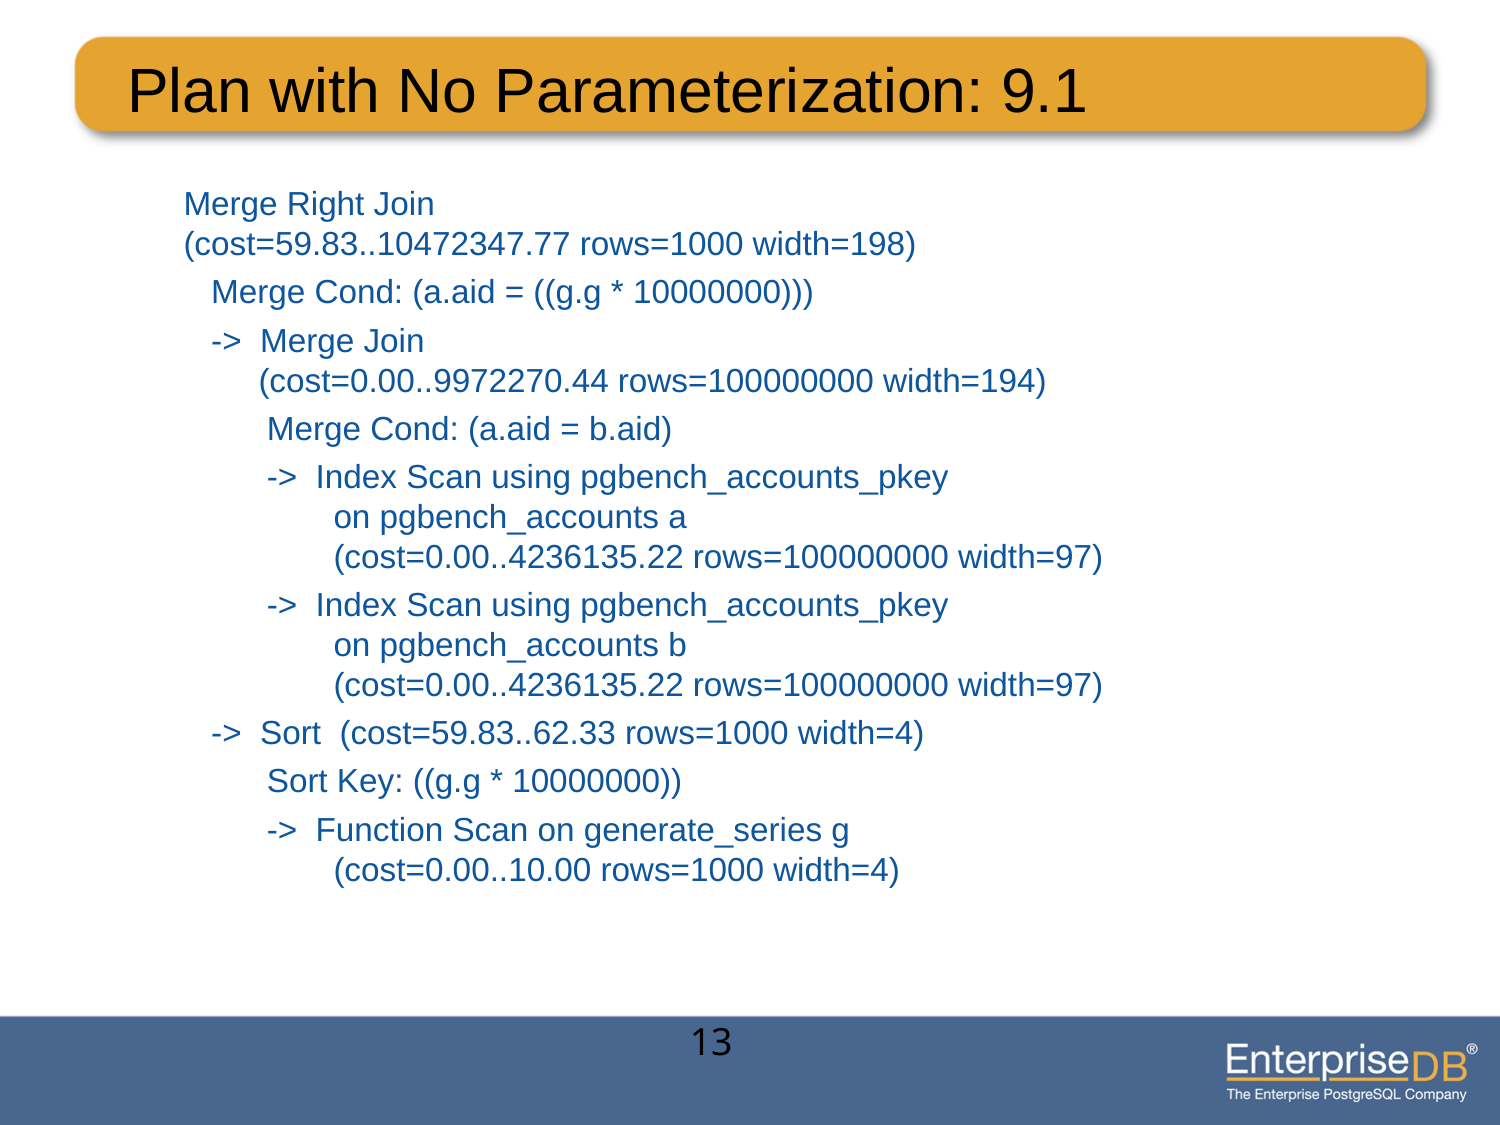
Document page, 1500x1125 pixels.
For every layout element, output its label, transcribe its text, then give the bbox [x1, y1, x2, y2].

picture [0, 0, 1500, 1125]
slide_number <number> [675, 1010, 825, 1125]
title Plan with No Parameterization: 9.1 [112, 37, 1388, 138]
list Merge Right Join (cost=59.83..10472347.77 rows=1000 width=198) Merge Cond: (a.aid = ((g.g * 10000000))) -> Merge Join (cost=0.00..9972270.44 rows=100000000 width=194) Merge Cond: (a.aid = b.aid) -> Index Scan using pgbench_accounts_pkey on pgbench_accounts a (cost=0.00..4236135.22 rows=100000000 width=97) -> Index Scan using pgbench_accounts_pkey on pgbench_accounts b (cost=0.00..4236135.22 rows=100000000 width=97) -> Sort (cost=59.83..62.33 rows=1000 width=4) Sort Key: ((g.g * 10000000)) -> Function Scan on generate_series g (cost=0.00..10.00 rows=1000 width=4) [112, 174, 1388, 963]
